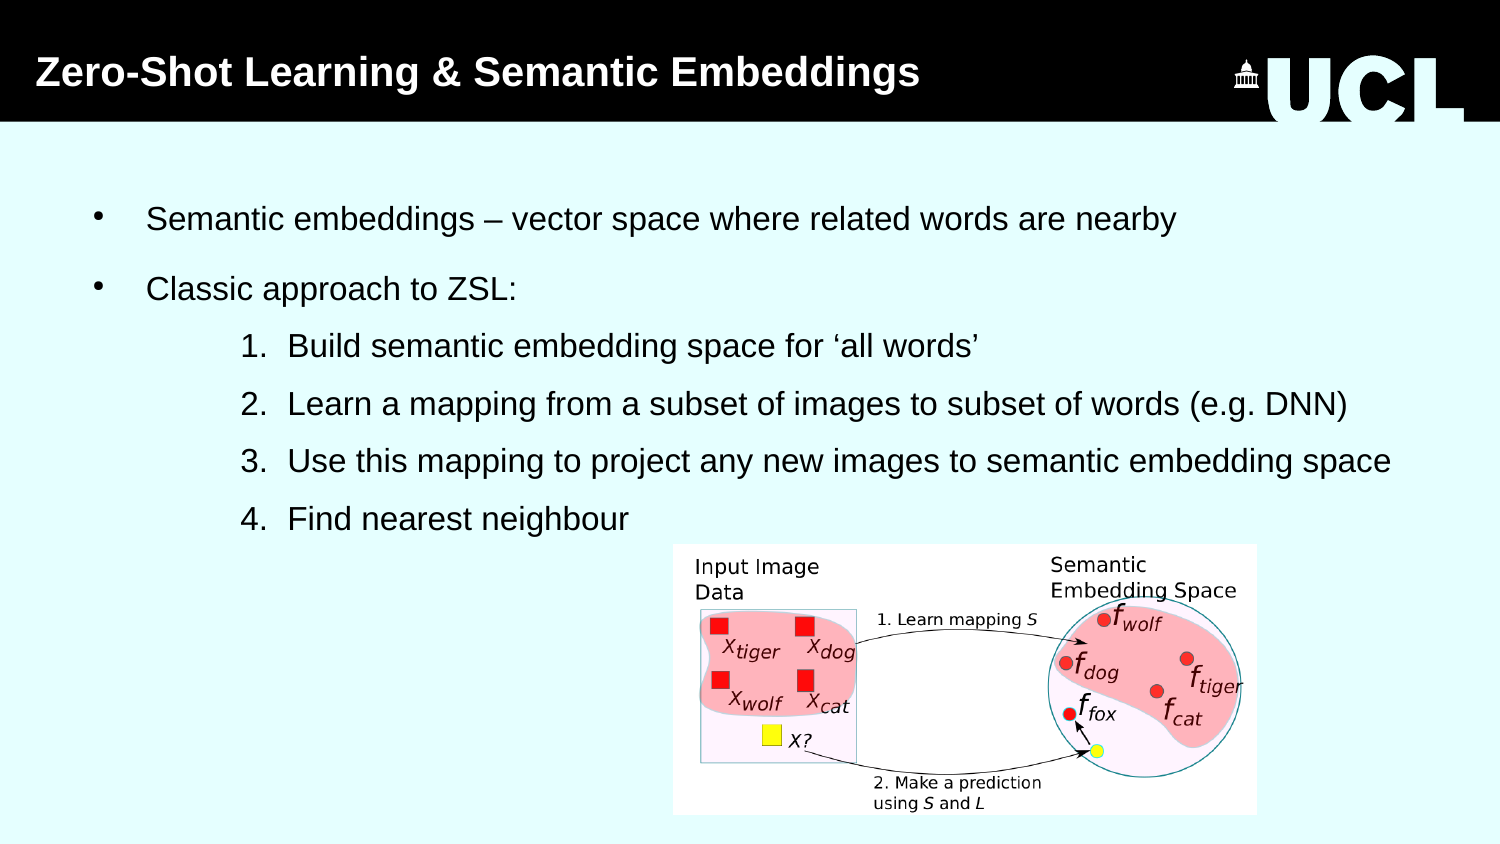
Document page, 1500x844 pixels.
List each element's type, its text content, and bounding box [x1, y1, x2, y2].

picture [1234, 59, 1259, 88]
list Semantic embeddings – vector space where related words are nearby Classic approach to ZSL: Build semantic embedding space for ‘all words’ Learn a mapping from a subset of images to subset of words (e.g. DNN) Use this mapping to project any new images to semantic embedding space Find nearest neighbour [75, 197, 1425, 687]
text_box Zero-Shot Learning & Semantic Embeddings [35, 44, 921, 95]
text_box [0, 0, 1500, 122]
picture [673, 544, 1257, 815]
